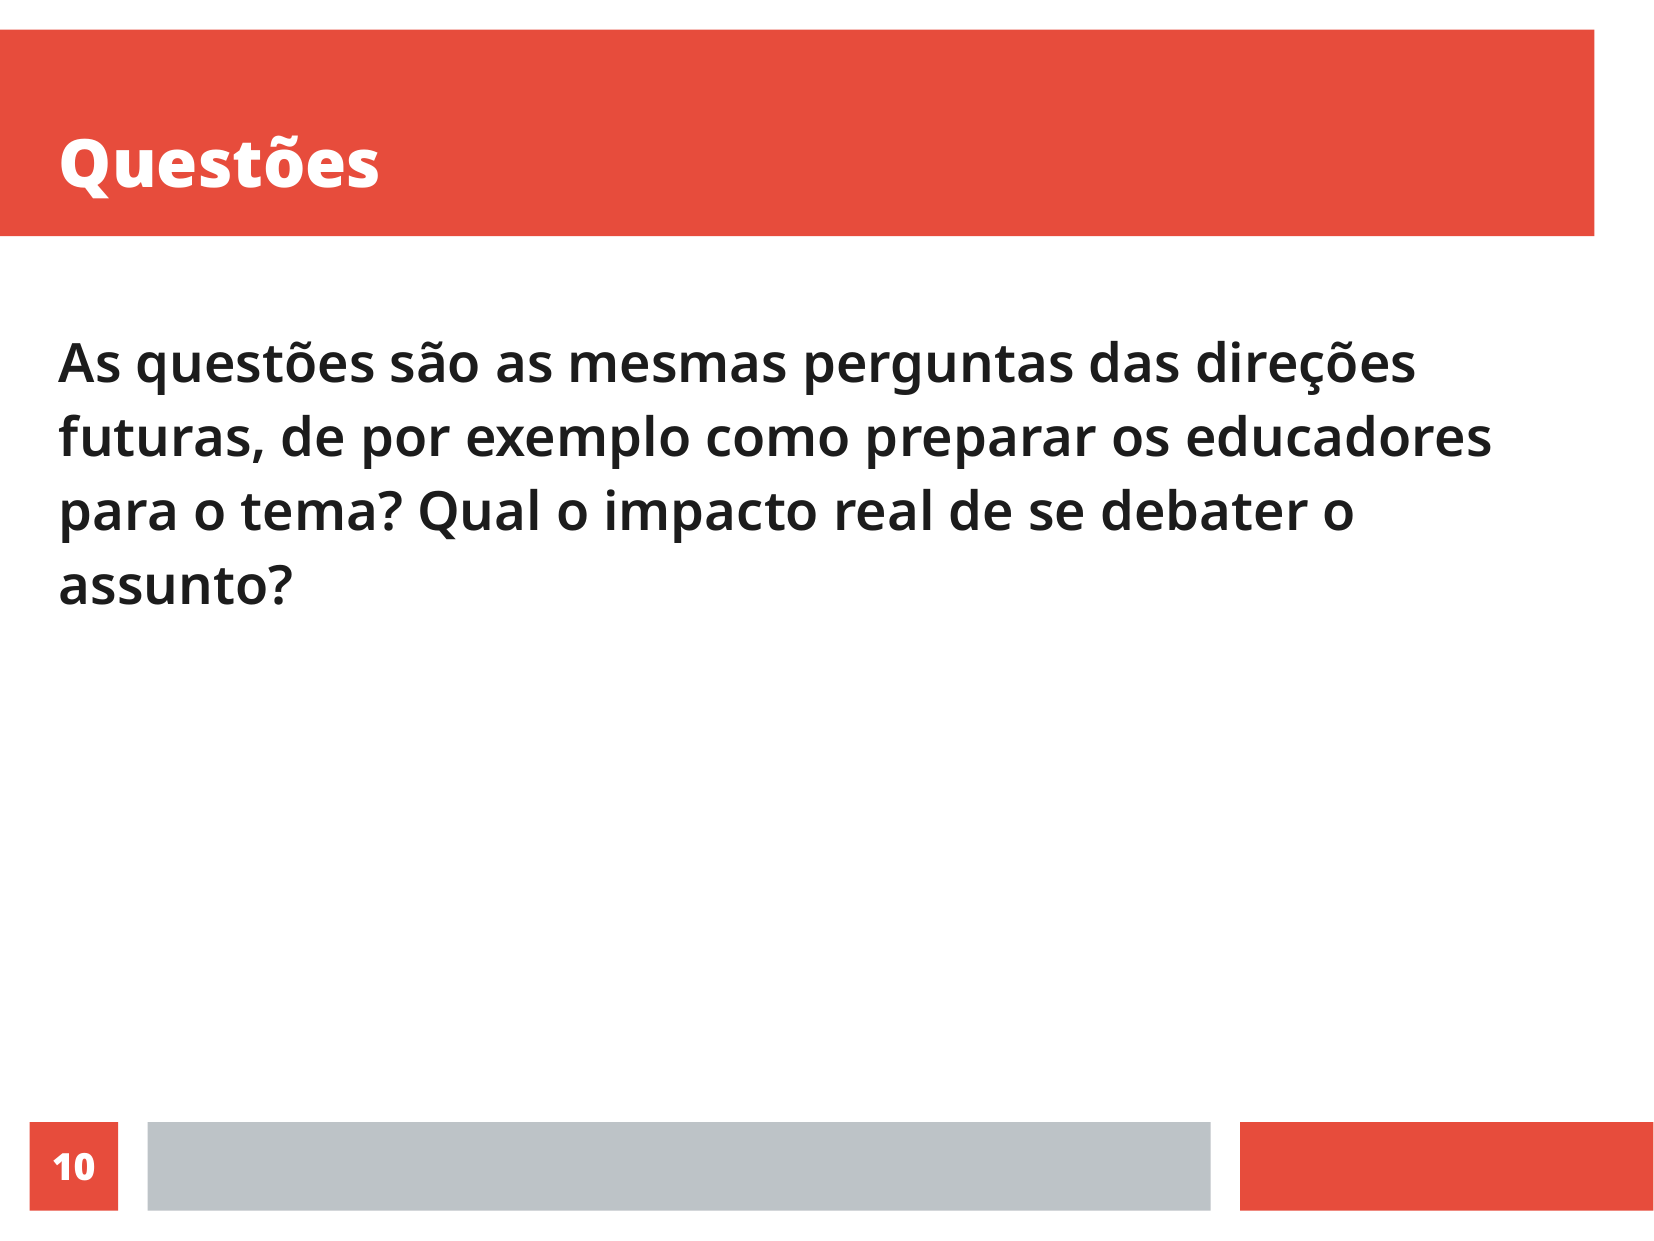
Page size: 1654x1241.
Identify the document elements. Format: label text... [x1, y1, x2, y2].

title Questões [59, 59, 1595, 207]
list As questões são as mesmas perguntas das direções futuras, de por exemplo como preparar os educadores para o tema? Qual o impacto real de se debater o assunto? [59, 324, 1565, 1093]
